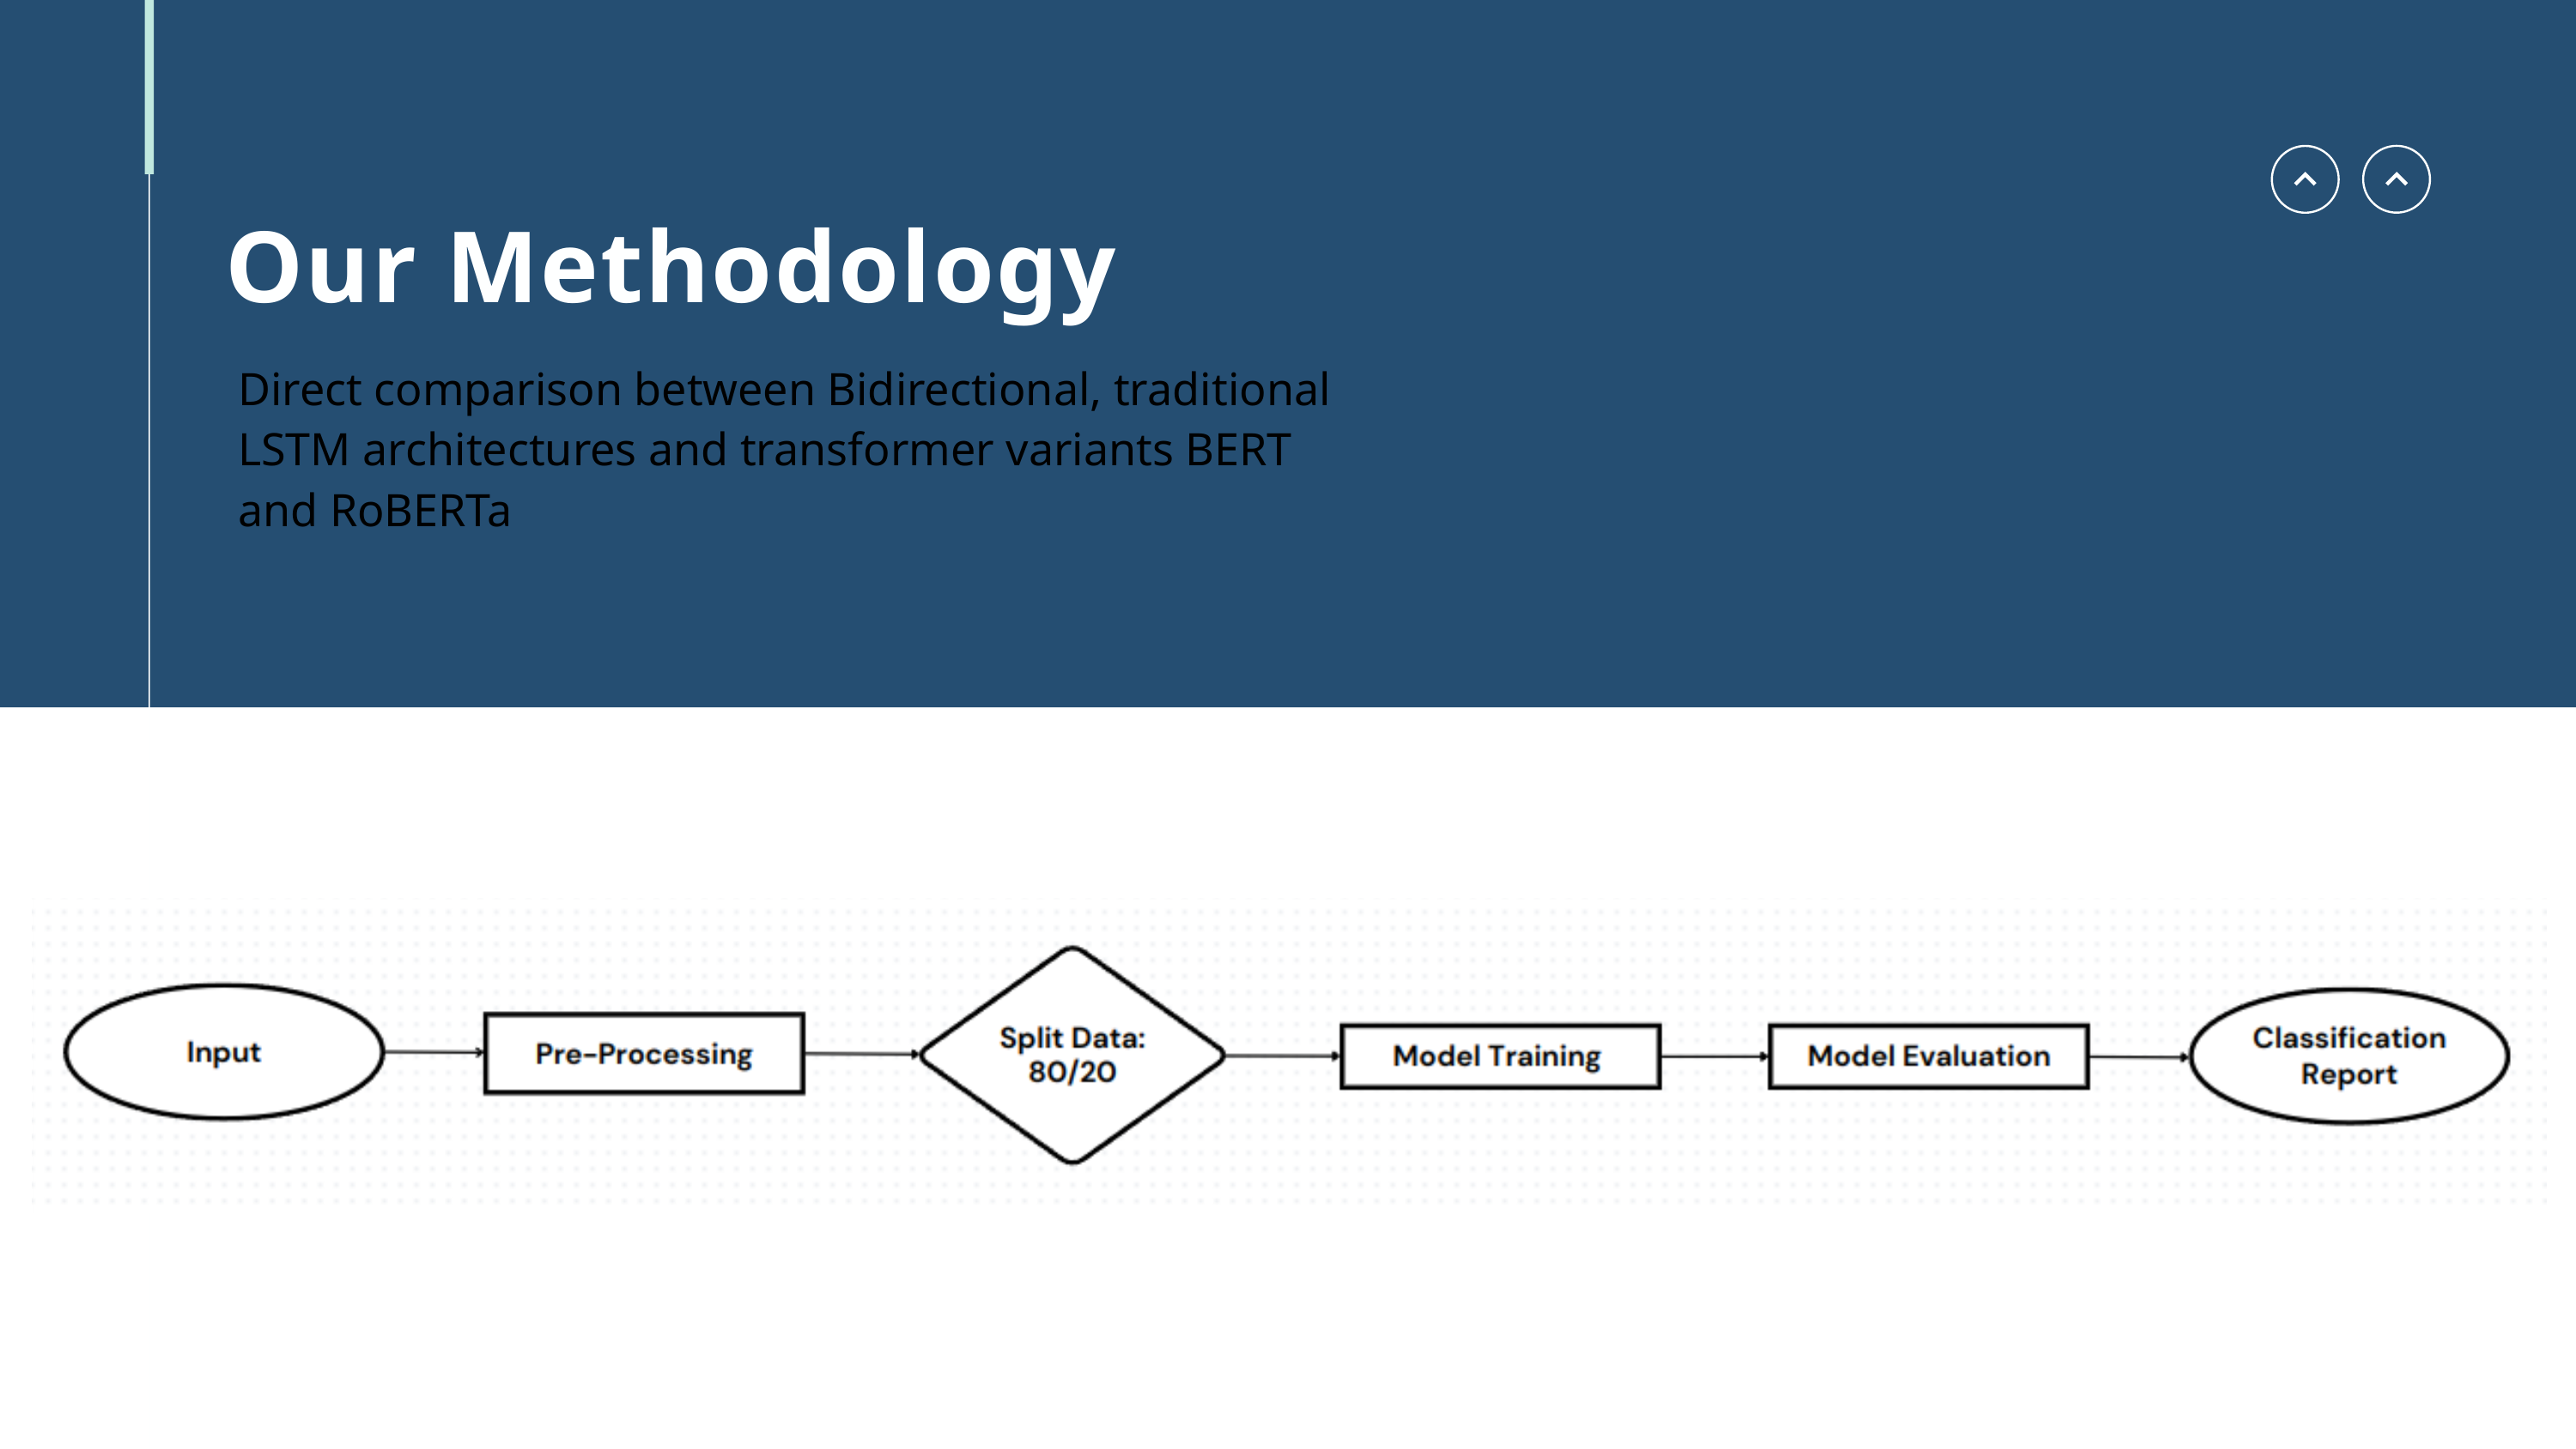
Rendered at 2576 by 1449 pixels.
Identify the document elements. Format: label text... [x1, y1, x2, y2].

text_box Our Methodology [2376, 203, 2415, 211]
text_box Our Methodology [1016, 259, 1037, 292]
picture [32, 898, 2547, 1213]
text_box Direct comparison between Bidirectional, traditional LSTM architectures and transformer variants BERT and RoBERTa [225, 351, 1368, 709]
text_box Our Methodology [2375, 148, 2415, 156]
text_box Our Methodology [225, 105, 2415, 323]
text_box [0, 0, 2576, 1449]
text_box Our Methodology [2365, 158, 2373, 200]
text_box [2361, 144, 2432, 214]
text_box [2270, 144, 2340, 214]
